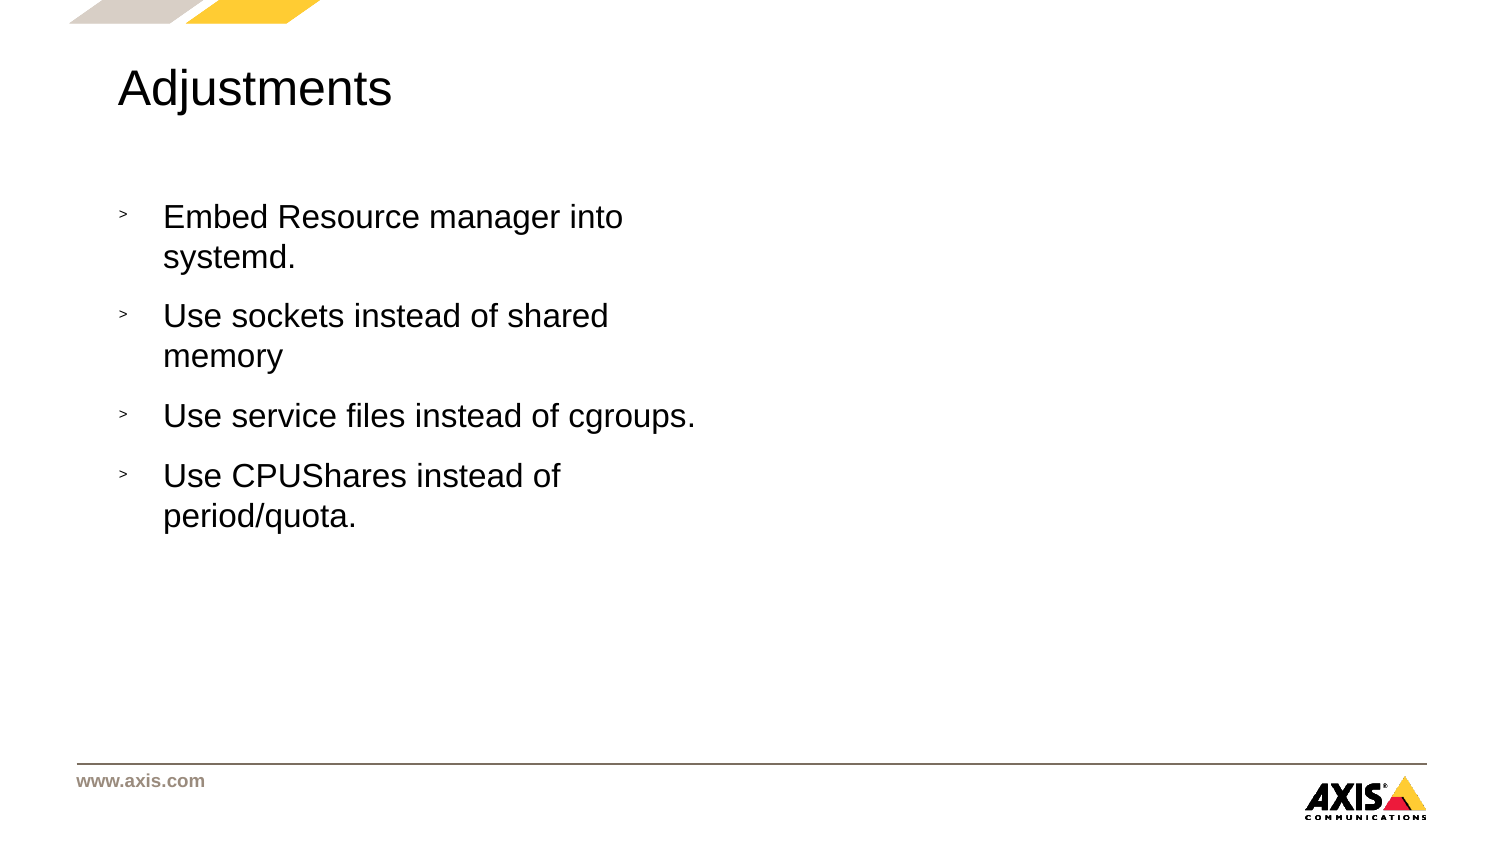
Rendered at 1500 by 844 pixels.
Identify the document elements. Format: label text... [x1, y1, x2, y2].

title Adjustments [103, 47, 1461, 108]
list Embed Resource manager into systemd. Use sockets instead of shared memory Use service files instead of cgroups. Use CPUShares instead of period/quota. [103, 187, 751, 674]
picture [1305, 776, 1426, 820]
